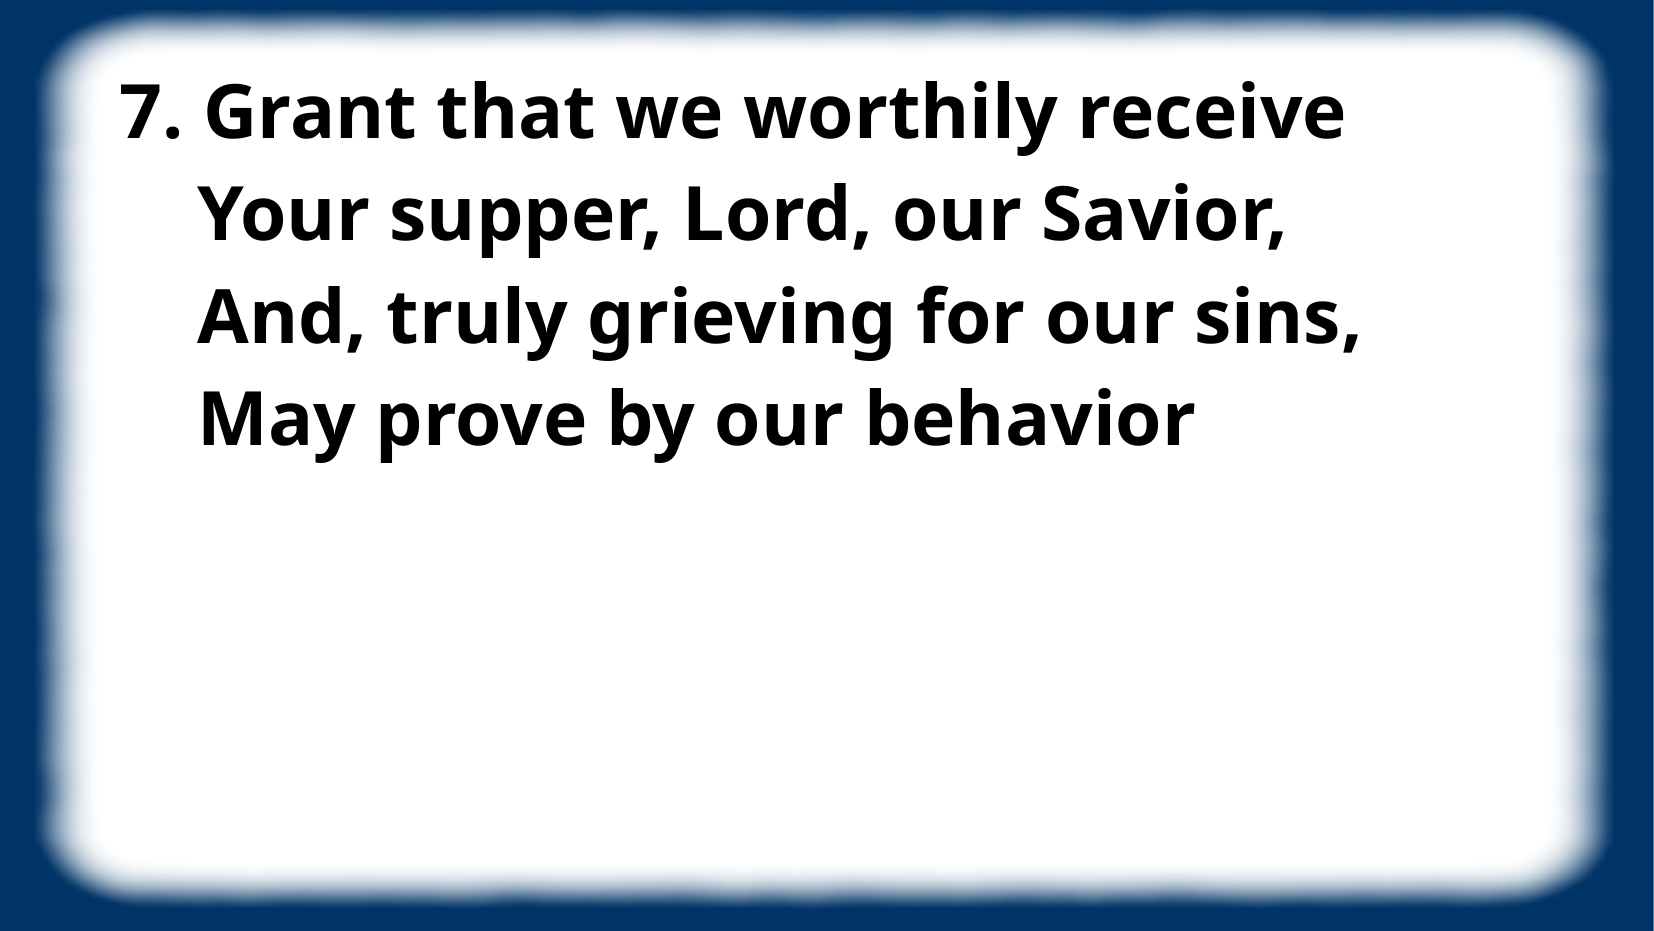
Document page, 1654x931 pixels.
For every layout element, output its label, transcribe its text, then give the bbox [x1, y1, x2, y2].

text_box 7. Grant that we worthily receive Your supper, Lord, our Savior, And, truly grieving for our sins, May prove by our behavior [105, 50, 1546, 466]
picture [0, 0, 1654, 931]
